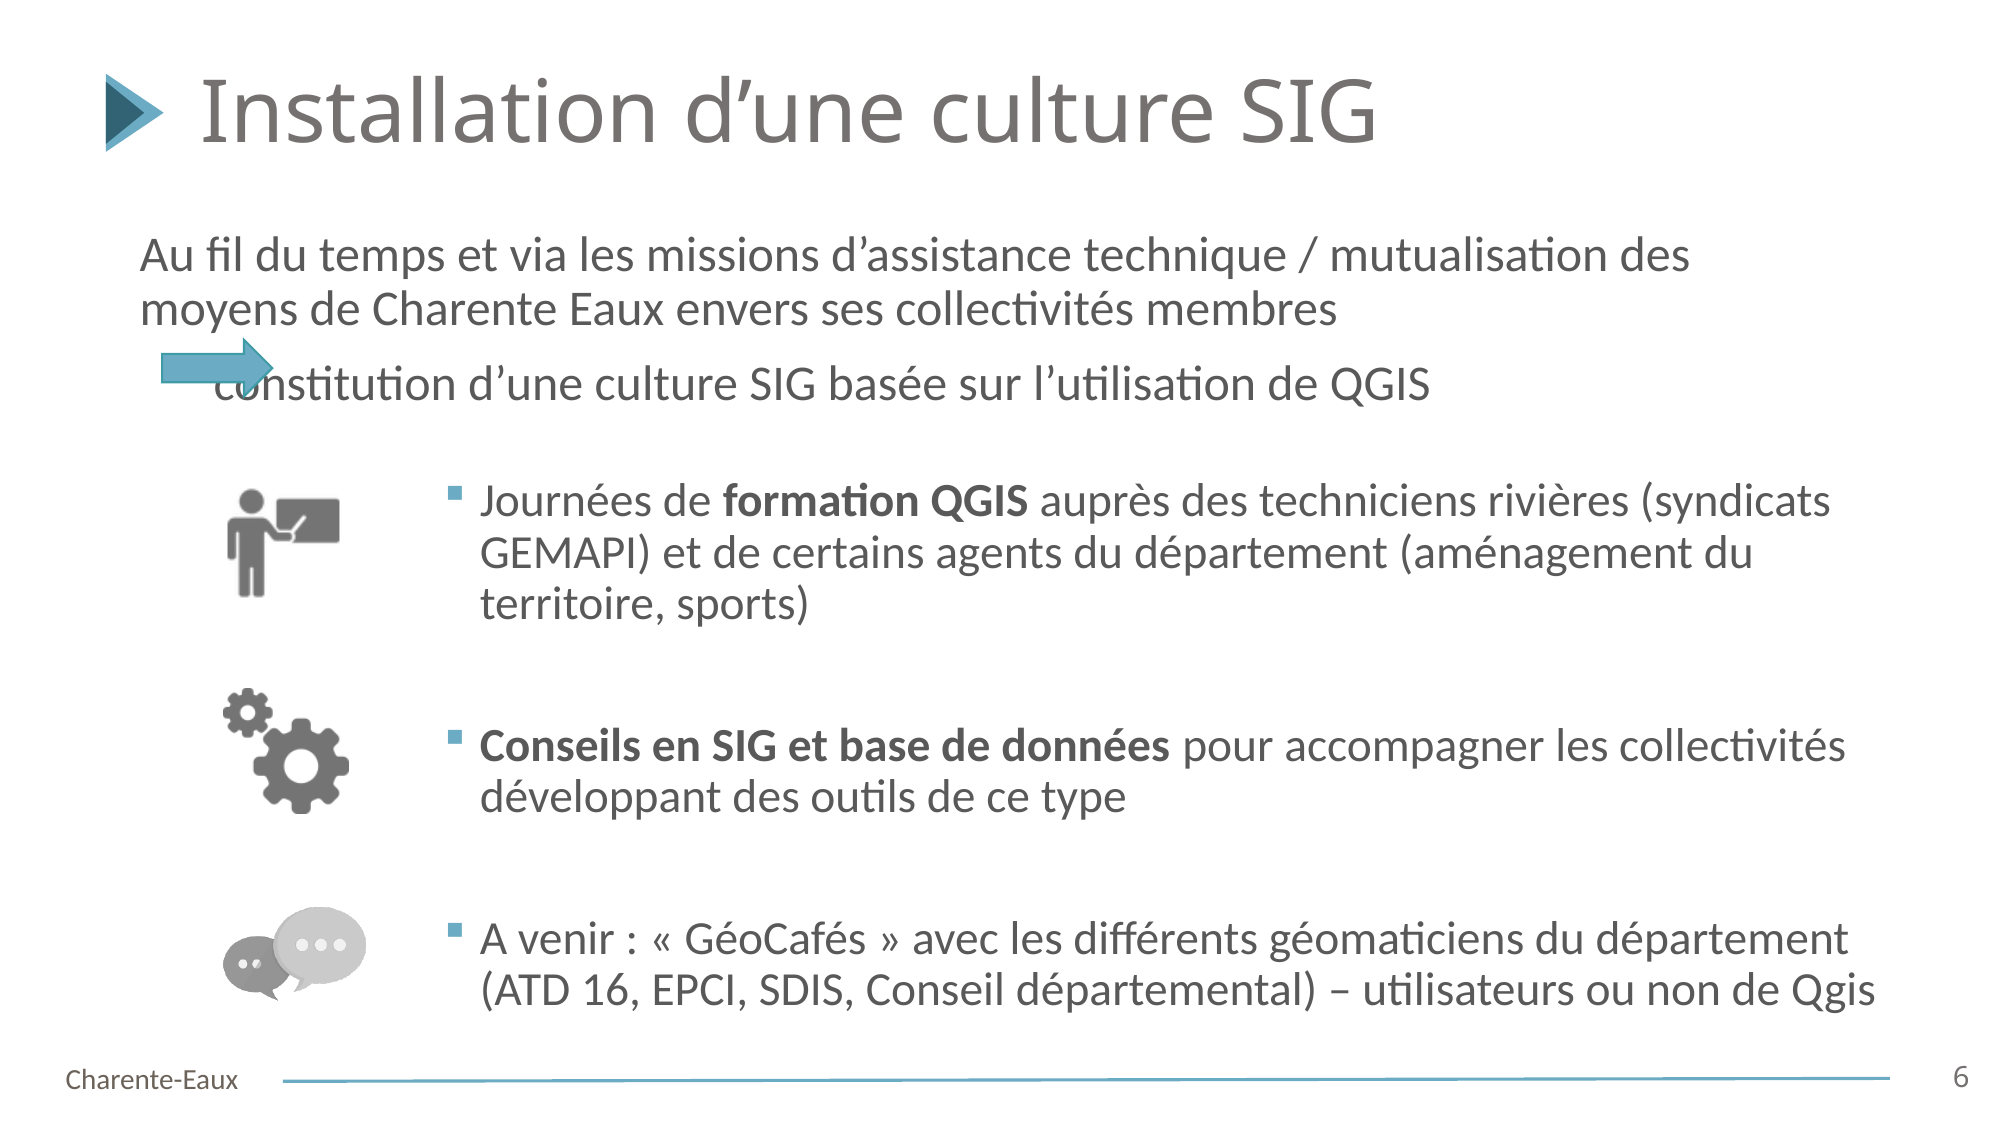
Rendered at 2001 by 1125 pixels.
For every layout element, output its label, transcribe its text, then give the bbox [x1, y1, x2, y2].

title Installation d’une culture SIG [185, 59, 1863, 170]
picture [193, 468, 366, 617]
list Au fil du temps et via les missions d’assistance technique / mutualisation des moyens de Charente Eaux envers ses collectivités membres constitution d’une culture SIG basée sur l’utilisation de QGIS [124, 221, 1863, 989]
text_box Journées de formation QGIS auprès des techniciens rivières (syndicats GEMAPI) et de certains agents du département (aménagement du territoire, sports) Conseils en SIG et base de données pour accompagner les collectivités développant des outils de ce type A venir : « GéoCafés » avec les différents géomaticiens du département (ATD 16, EPCI, SDIS, Conseil départemental) – utilisateurs ou non de Qgis [429, 468, 1904, 1070]
picture [223, 688, 349, 814]
picture [223, 882, 366, 1025]
text_box [162, 339, 273, 397]
